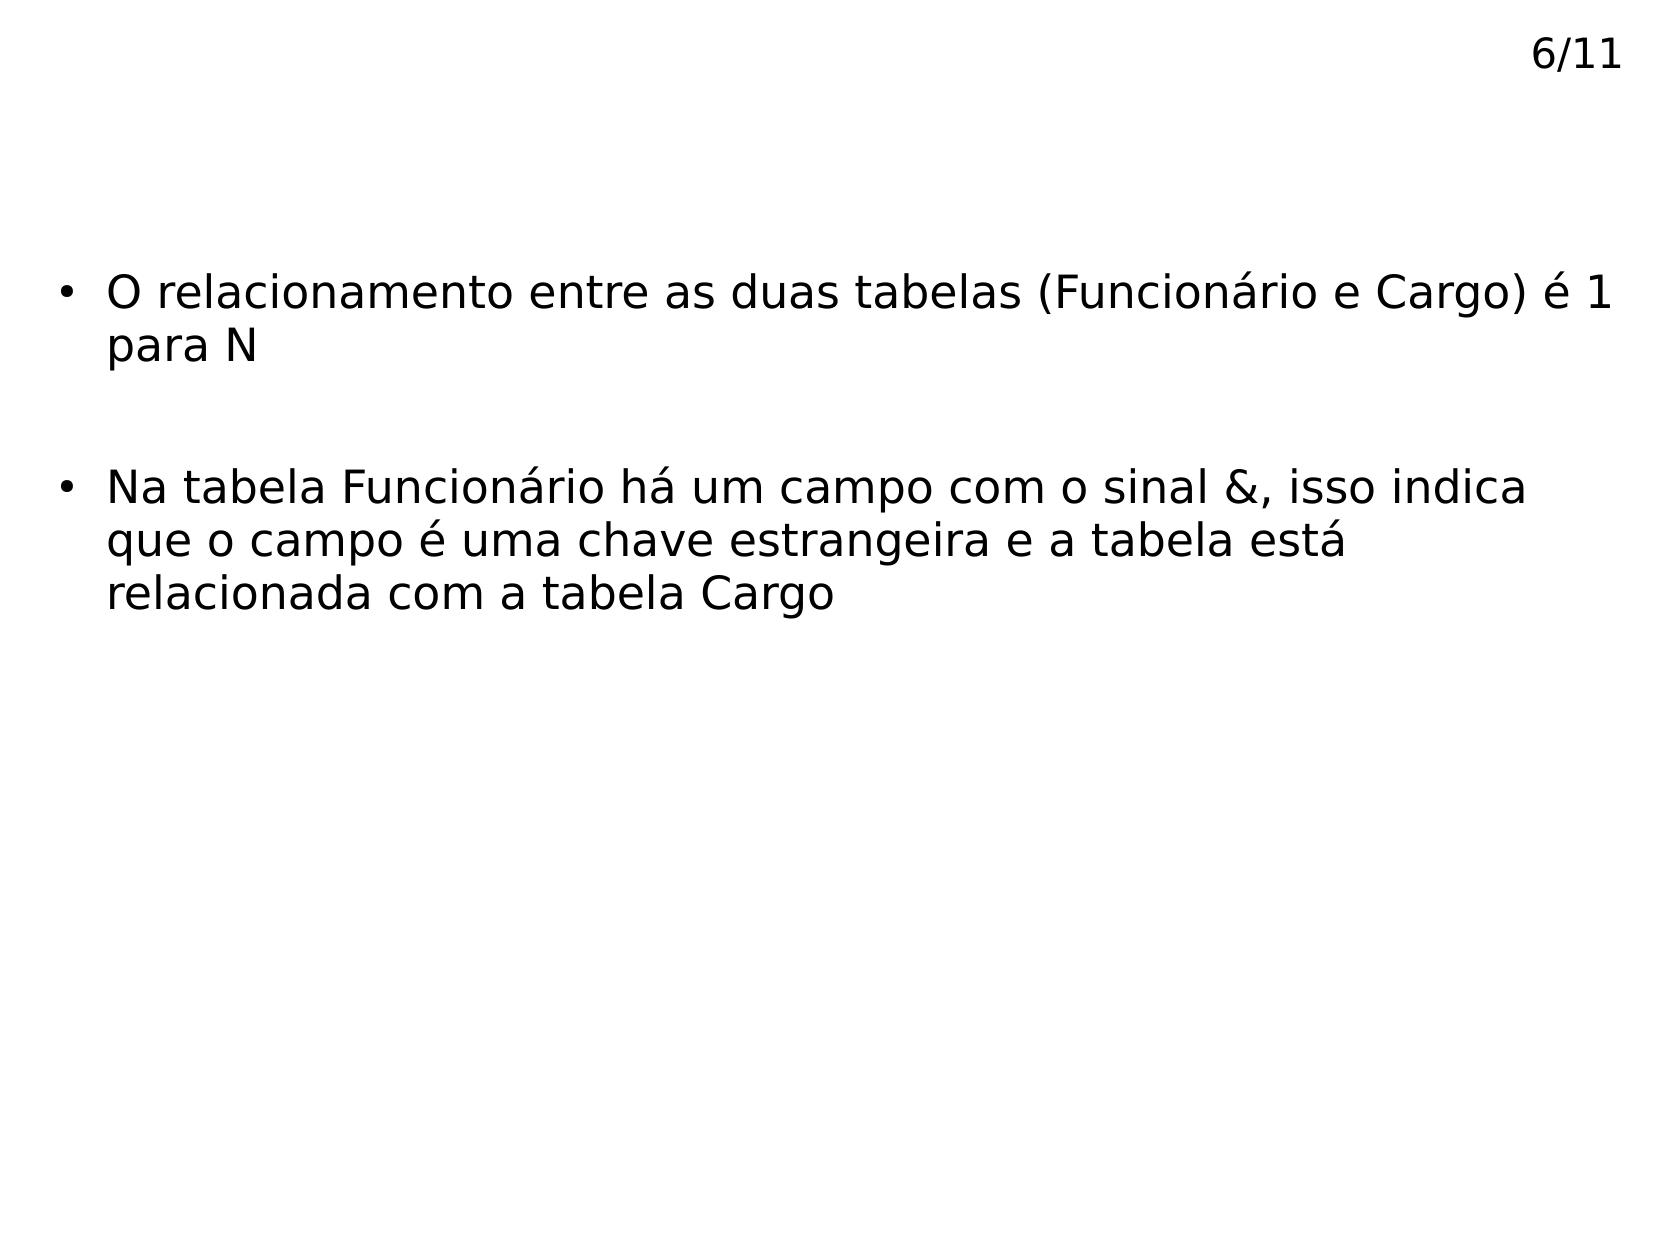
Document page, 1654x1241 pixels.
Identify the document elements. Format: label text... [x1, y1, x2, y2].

list O relacionamento entre as duas tabelas (Funcionário e Cargo) é 1 para N Na tabela Funcionário há um campo com o sinal &, isso indica que o campo é uma chave estrangeira e a tabela está relacionada com a tabela Cargo [59, 265, 1625, 1211]
